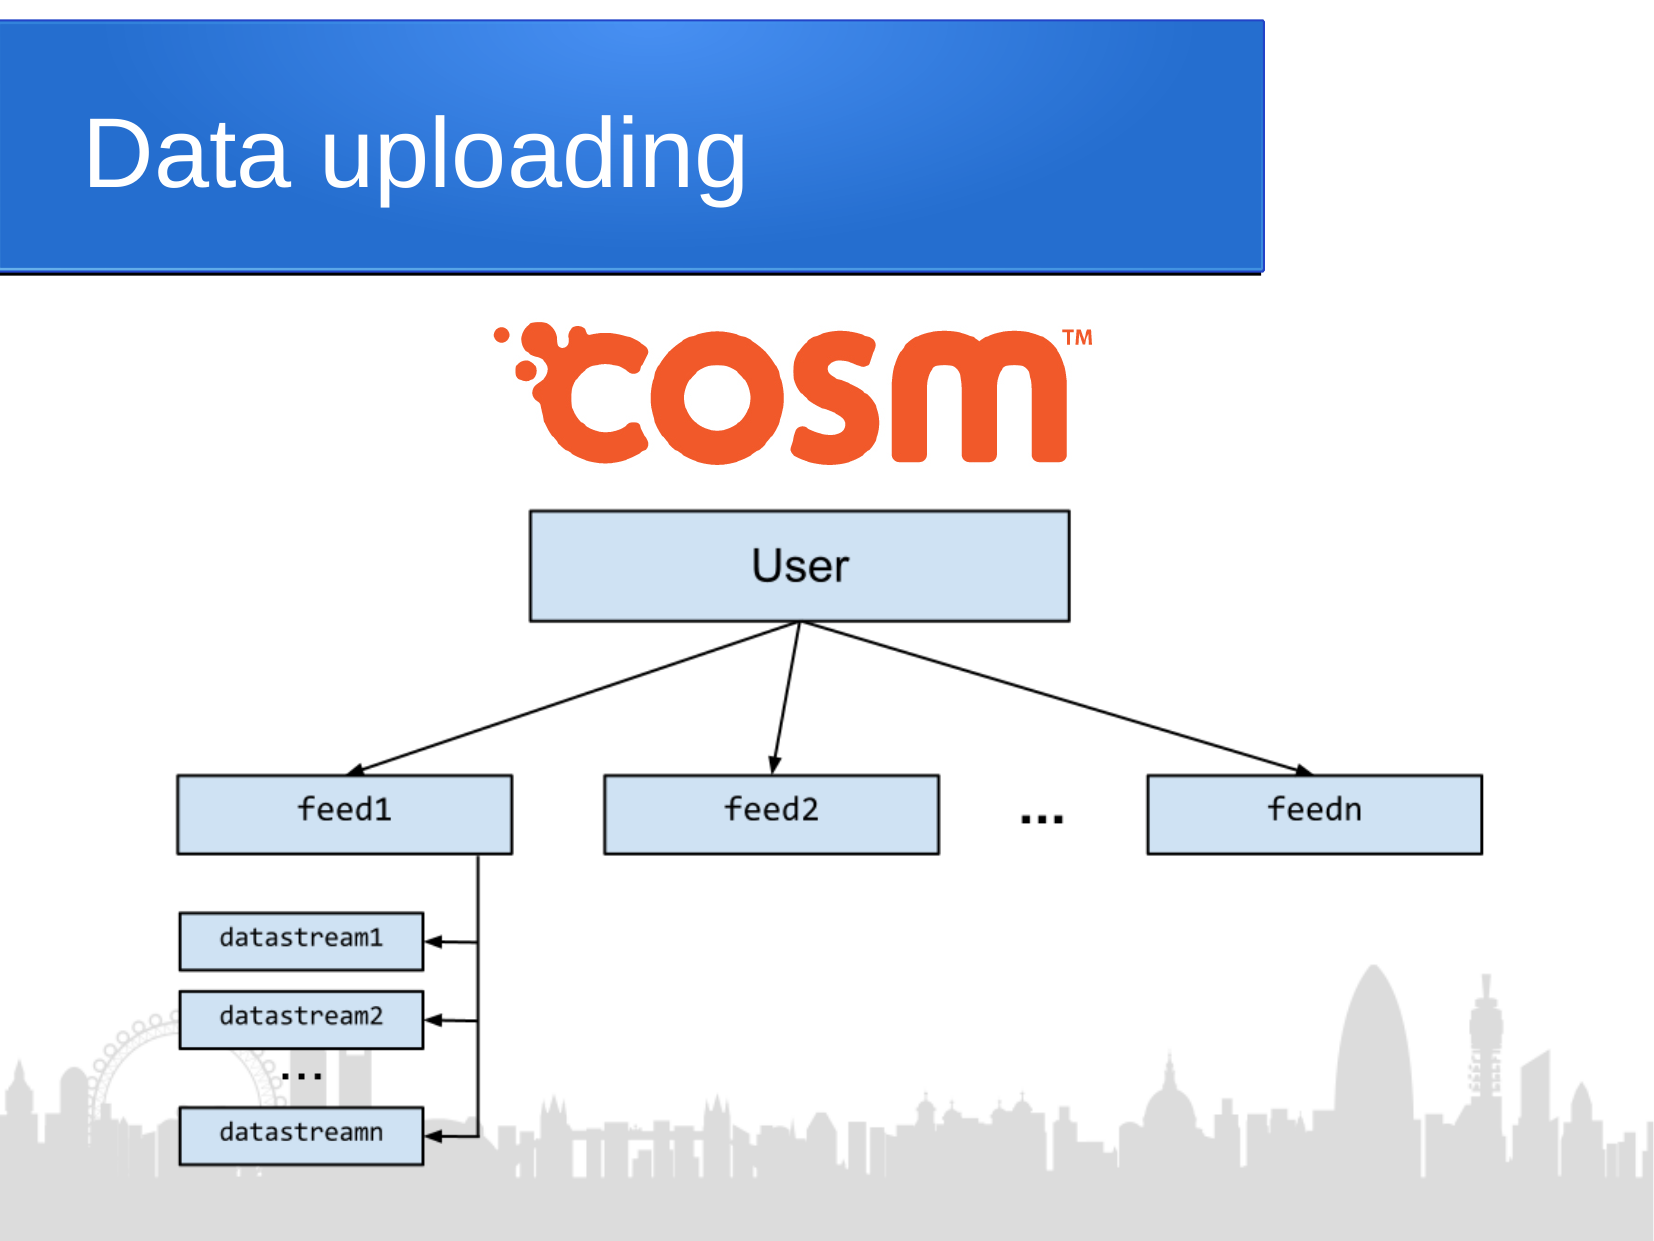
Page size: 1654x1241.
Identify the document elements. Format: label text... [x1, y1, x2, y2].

picture [0, 280, 1654, 1241]
title Data uploading [82, 49, 1250, 257]
